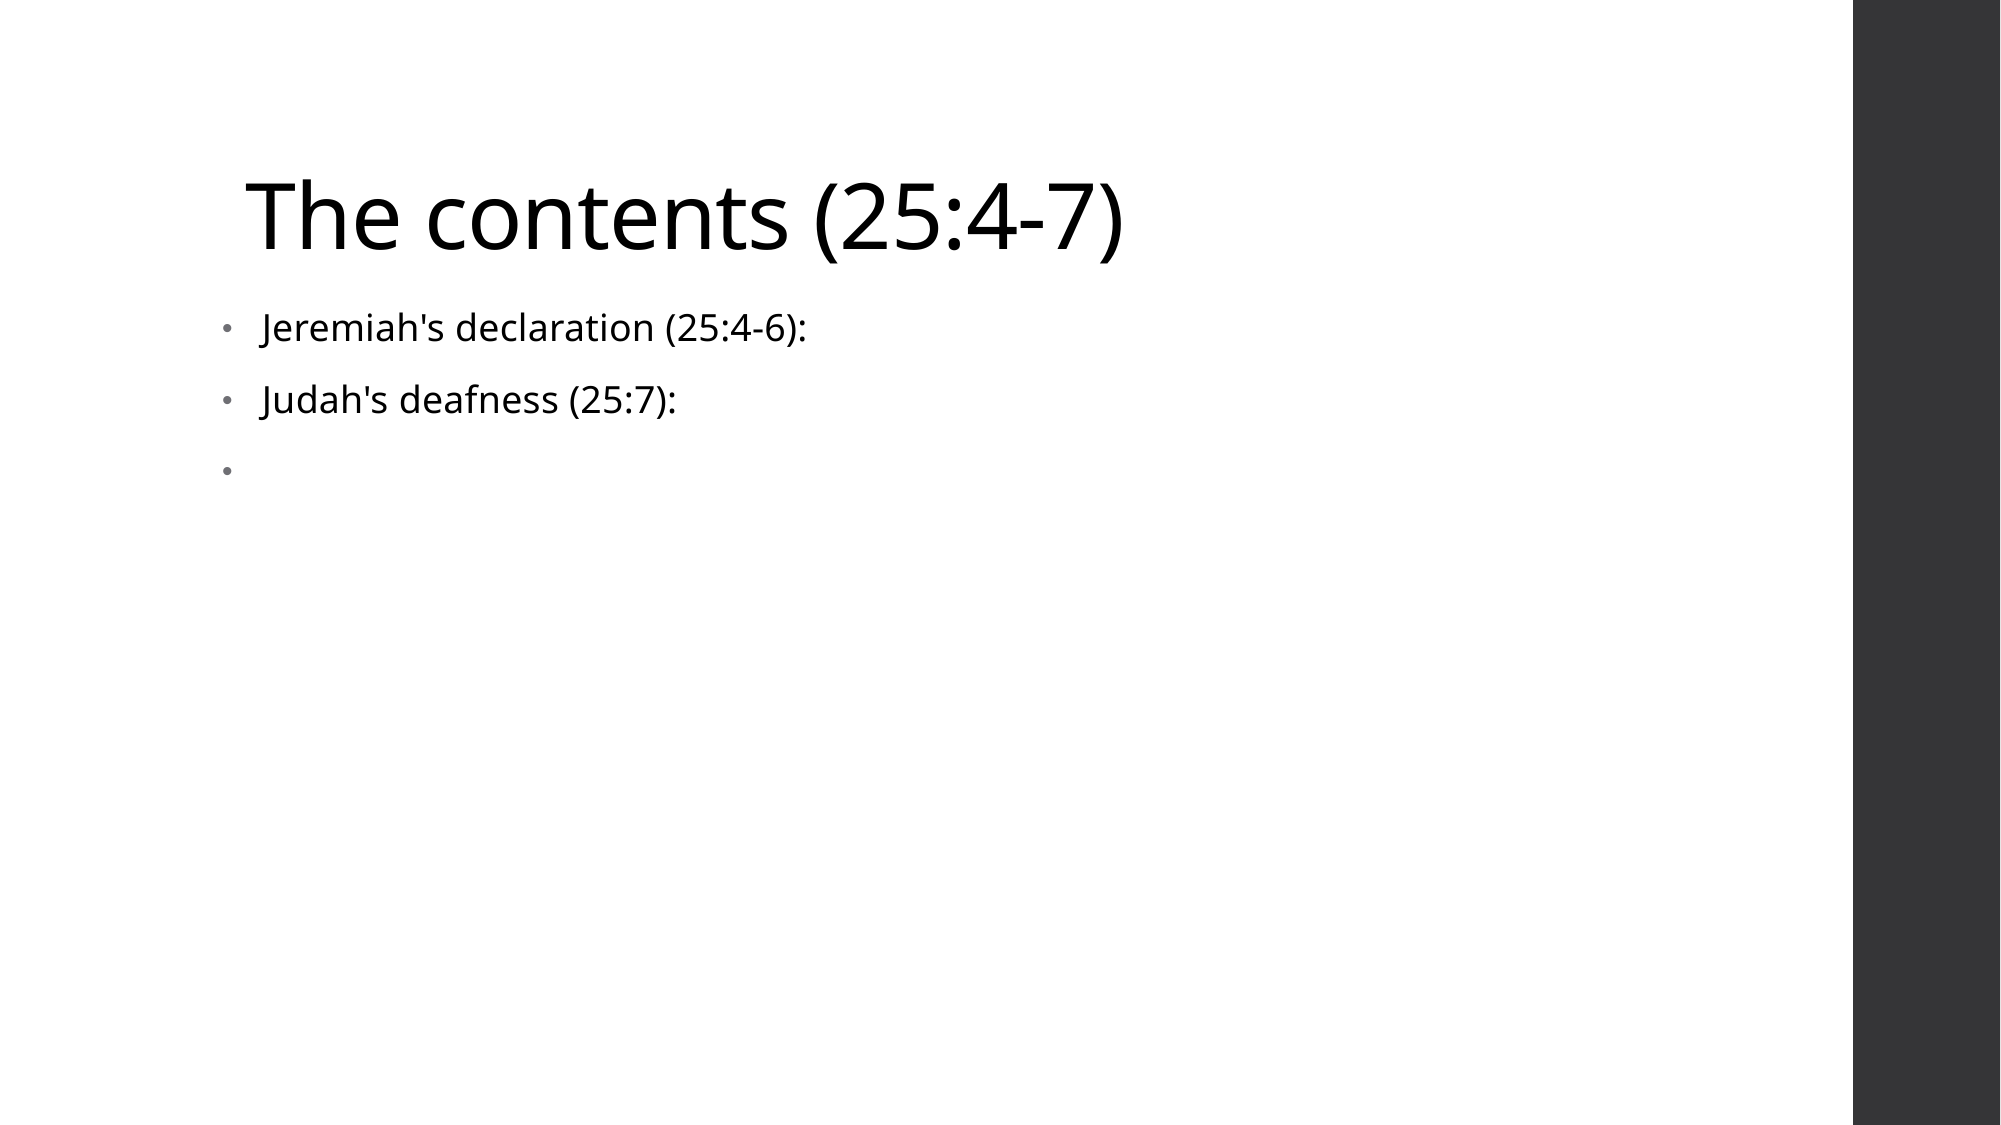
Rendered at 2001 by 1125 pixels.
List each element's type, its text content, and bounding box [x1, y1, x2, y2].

list Jeremiah's declaration (25:4-6): Judah's deafness (25:7): [206, 299, 1617, 1014]
title The contents (25:4-7) [206, 60, 1797, 278]
